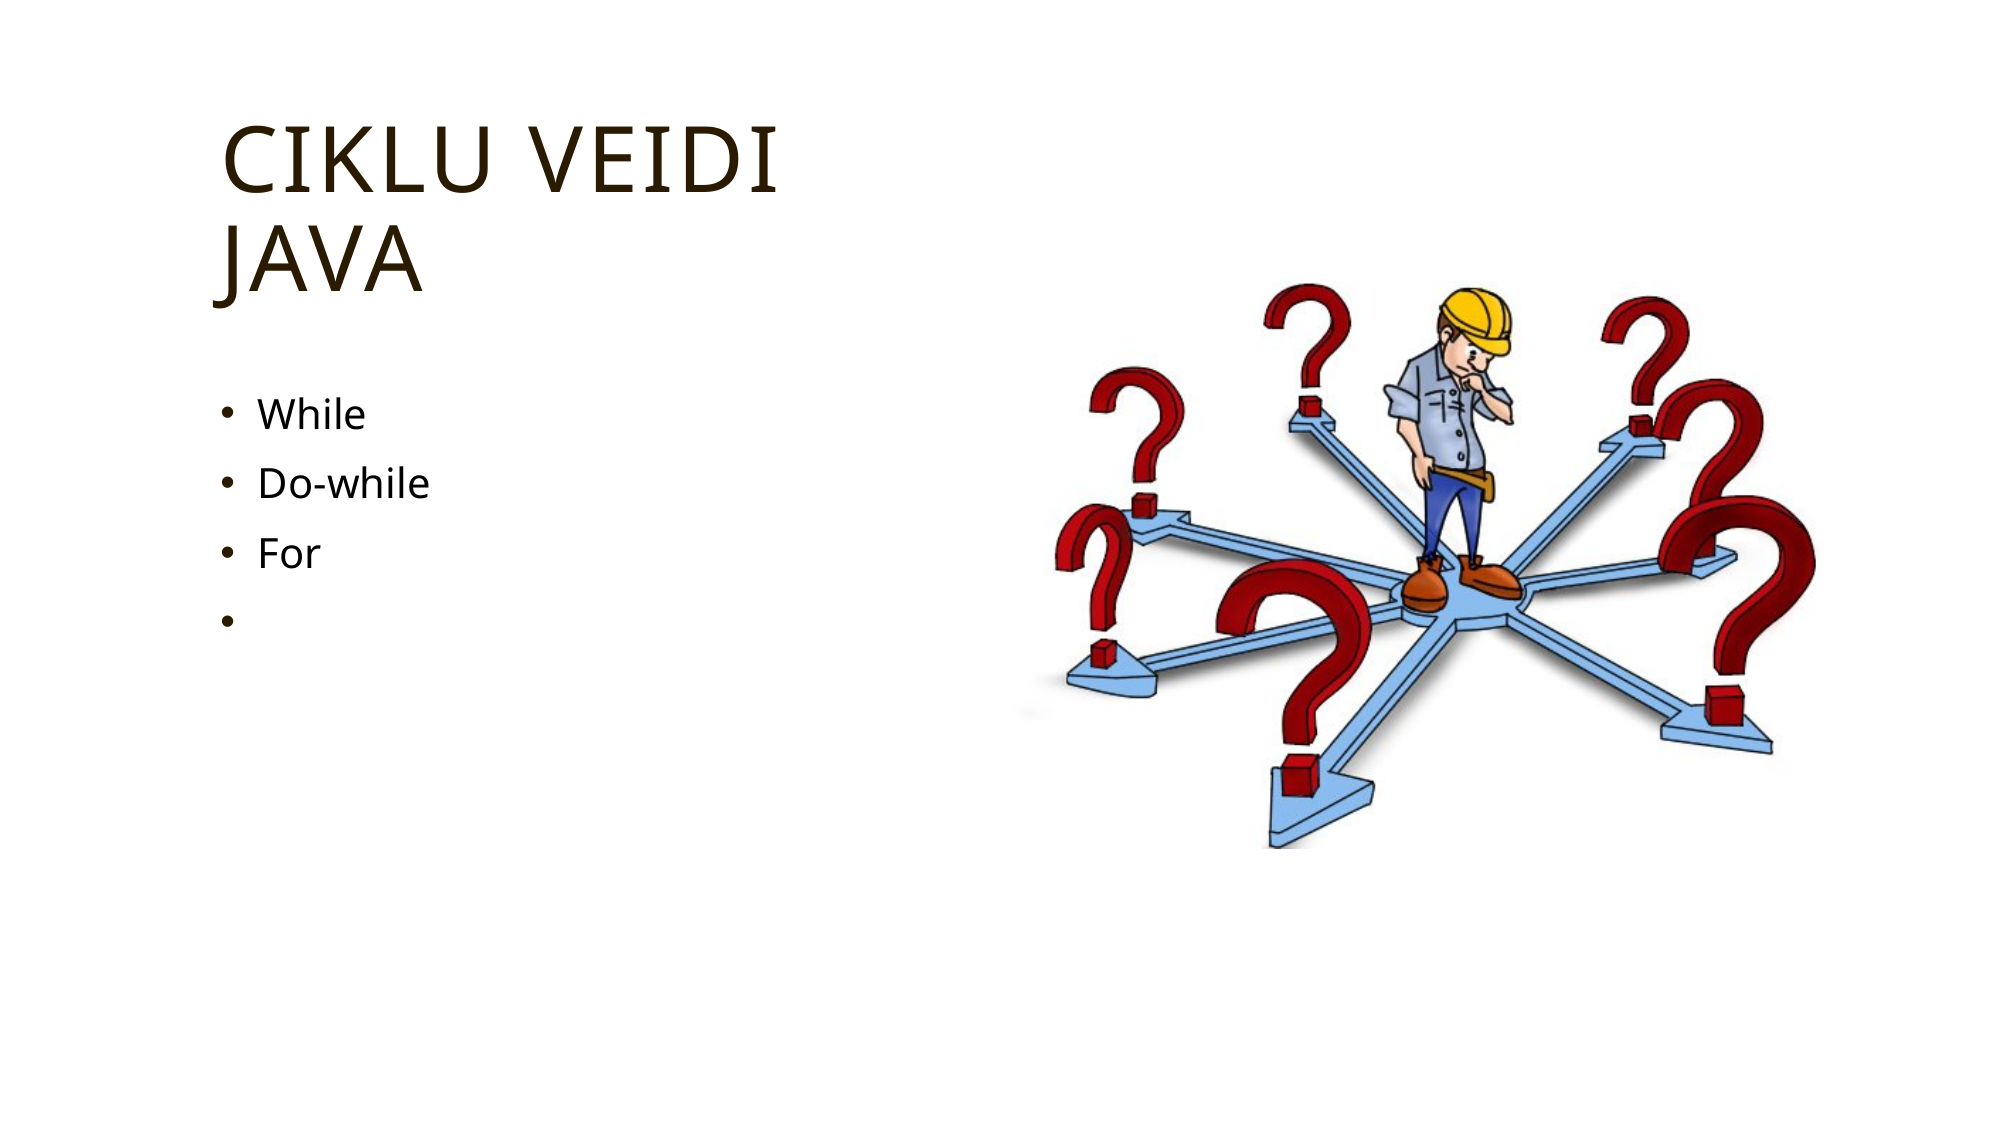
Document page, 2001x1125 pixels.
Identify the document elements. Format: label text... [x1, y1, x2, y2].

title Ciklu veidi java [205, 105, 921, 323]
picture [1000, 281, 1850, 849]
list While Do-while For [205, 375, 922, 965]
